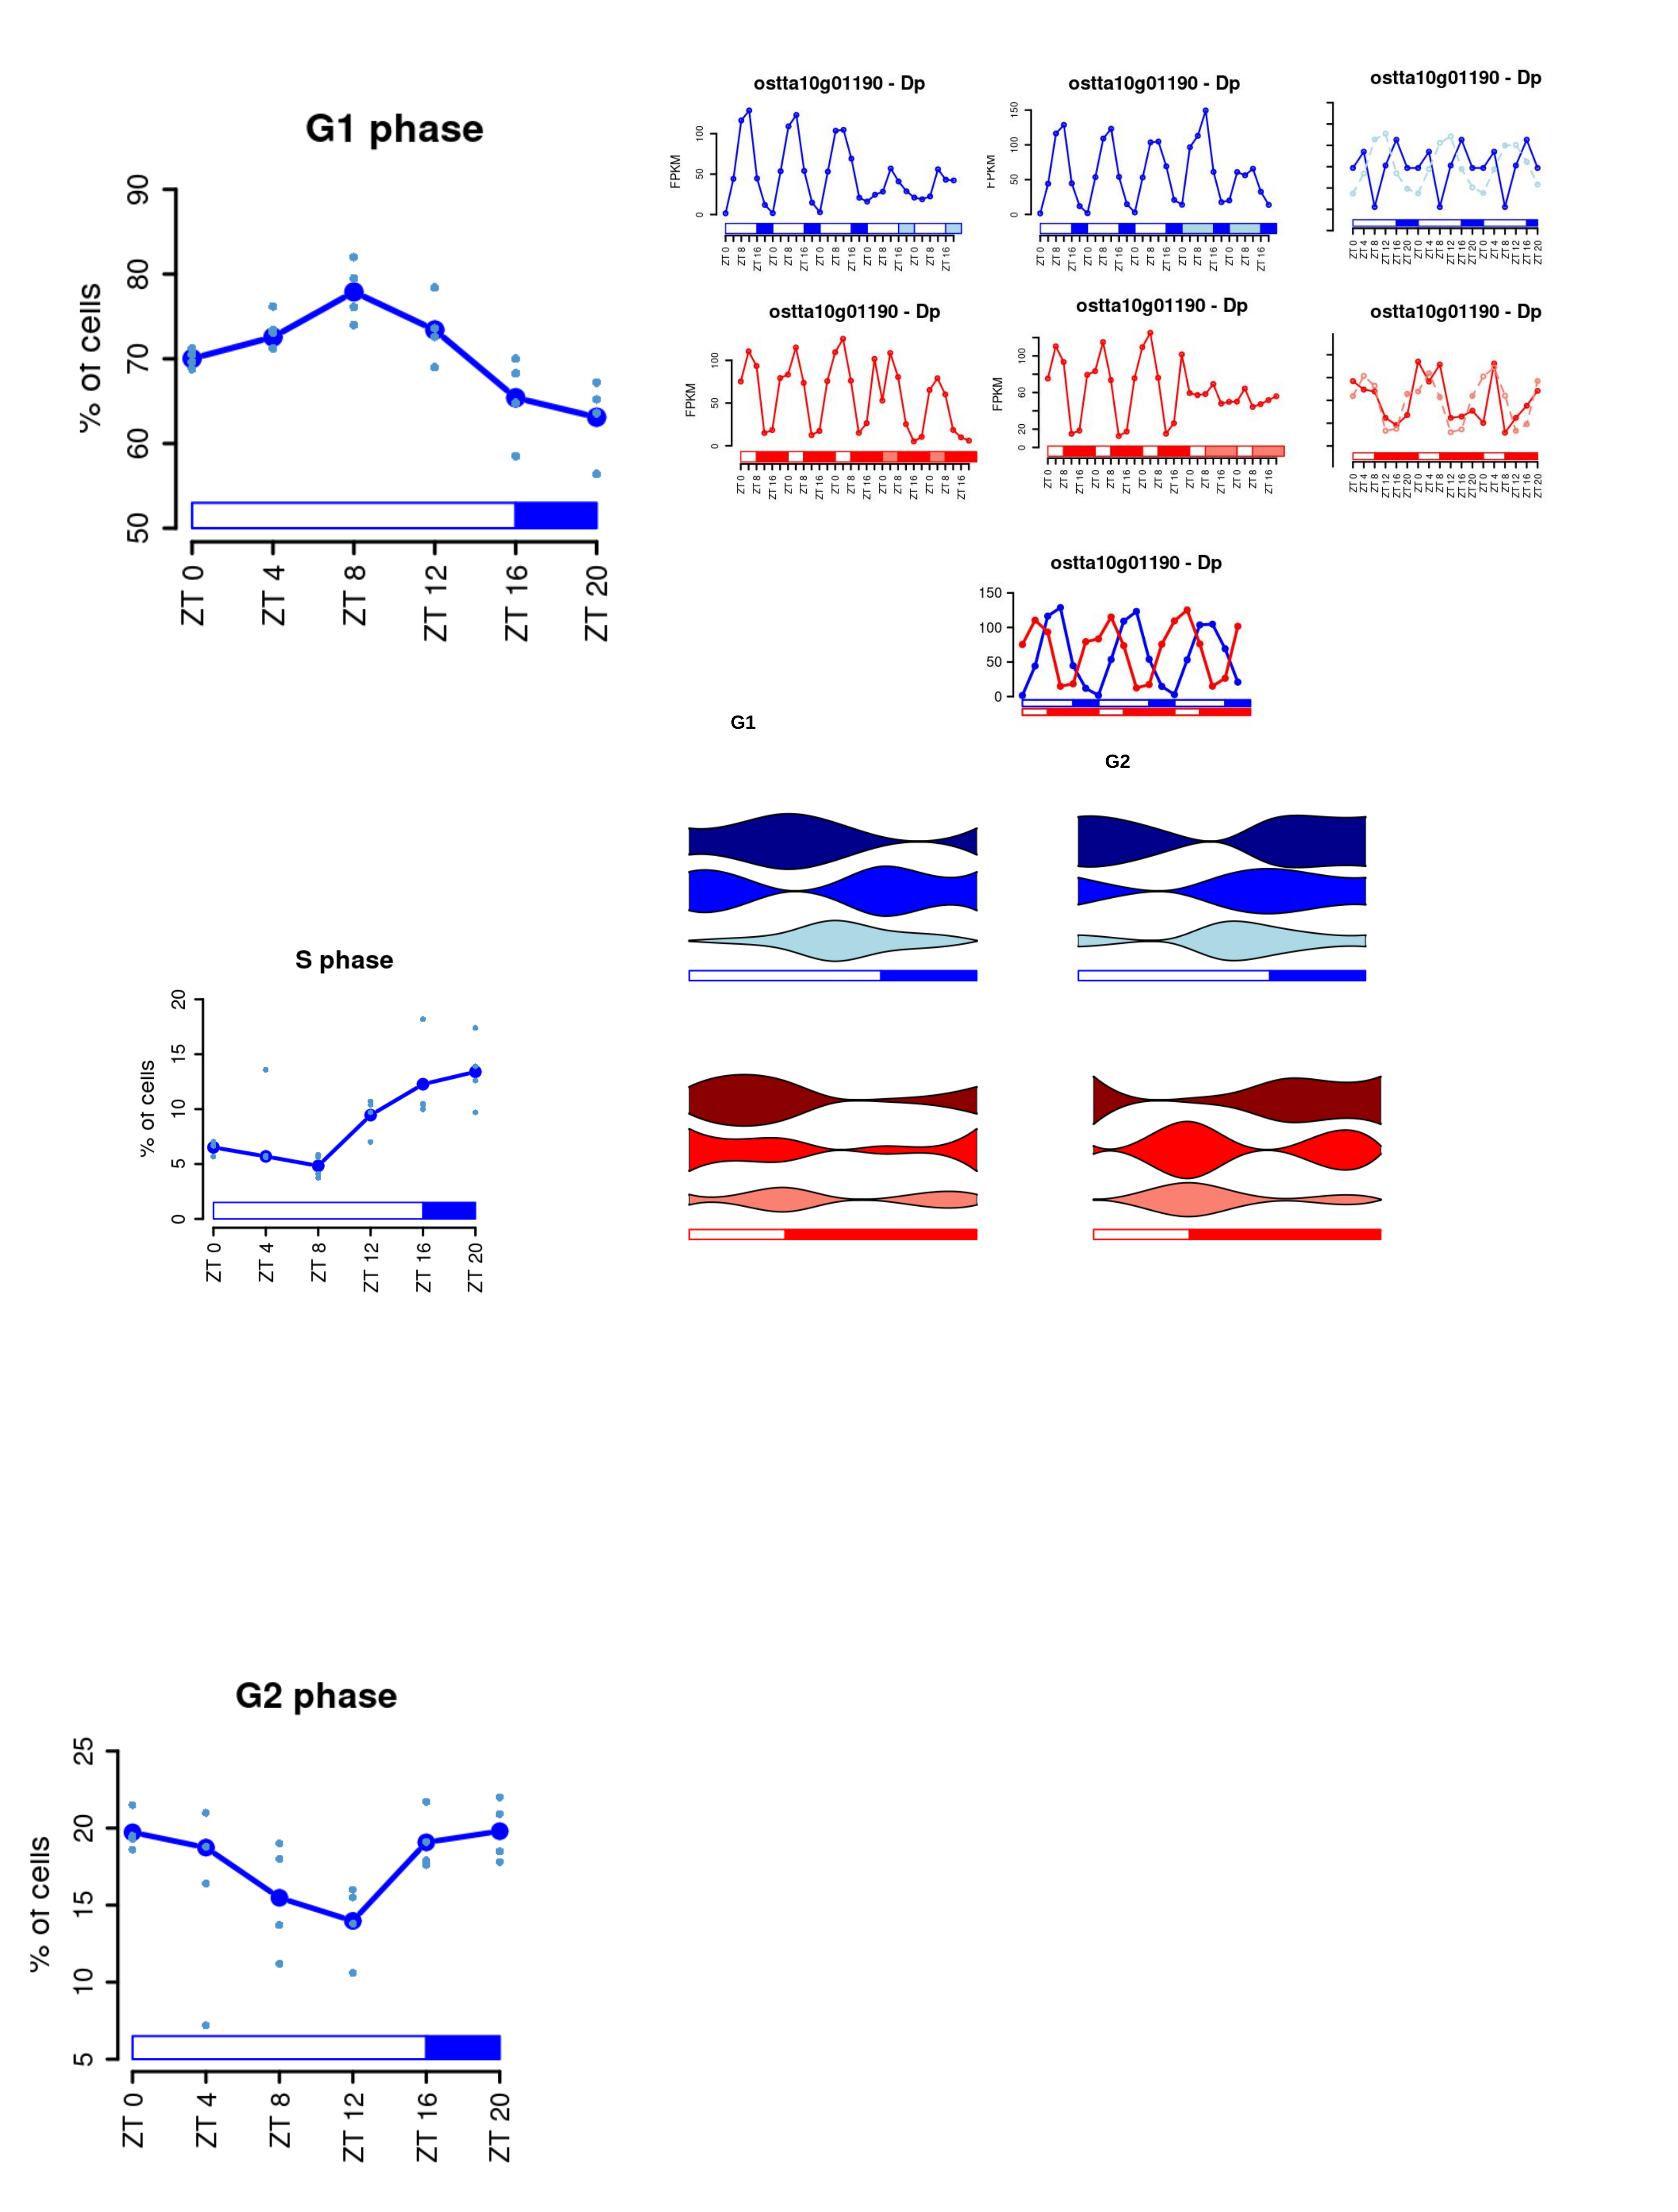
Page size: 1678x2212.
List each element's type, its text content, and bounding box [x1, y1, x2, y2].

text_box G2 [1098, 746, 1212, 776]
picture [670, 53, 1603, 526]
picture [615, 538, 1424, 1325]
picture [30, 1651, 560, 2181]
picture [80, 80, 663, 663]
text_box G1 [723, 708, 838, 737]
picture [141, 928, 518, 1306]
